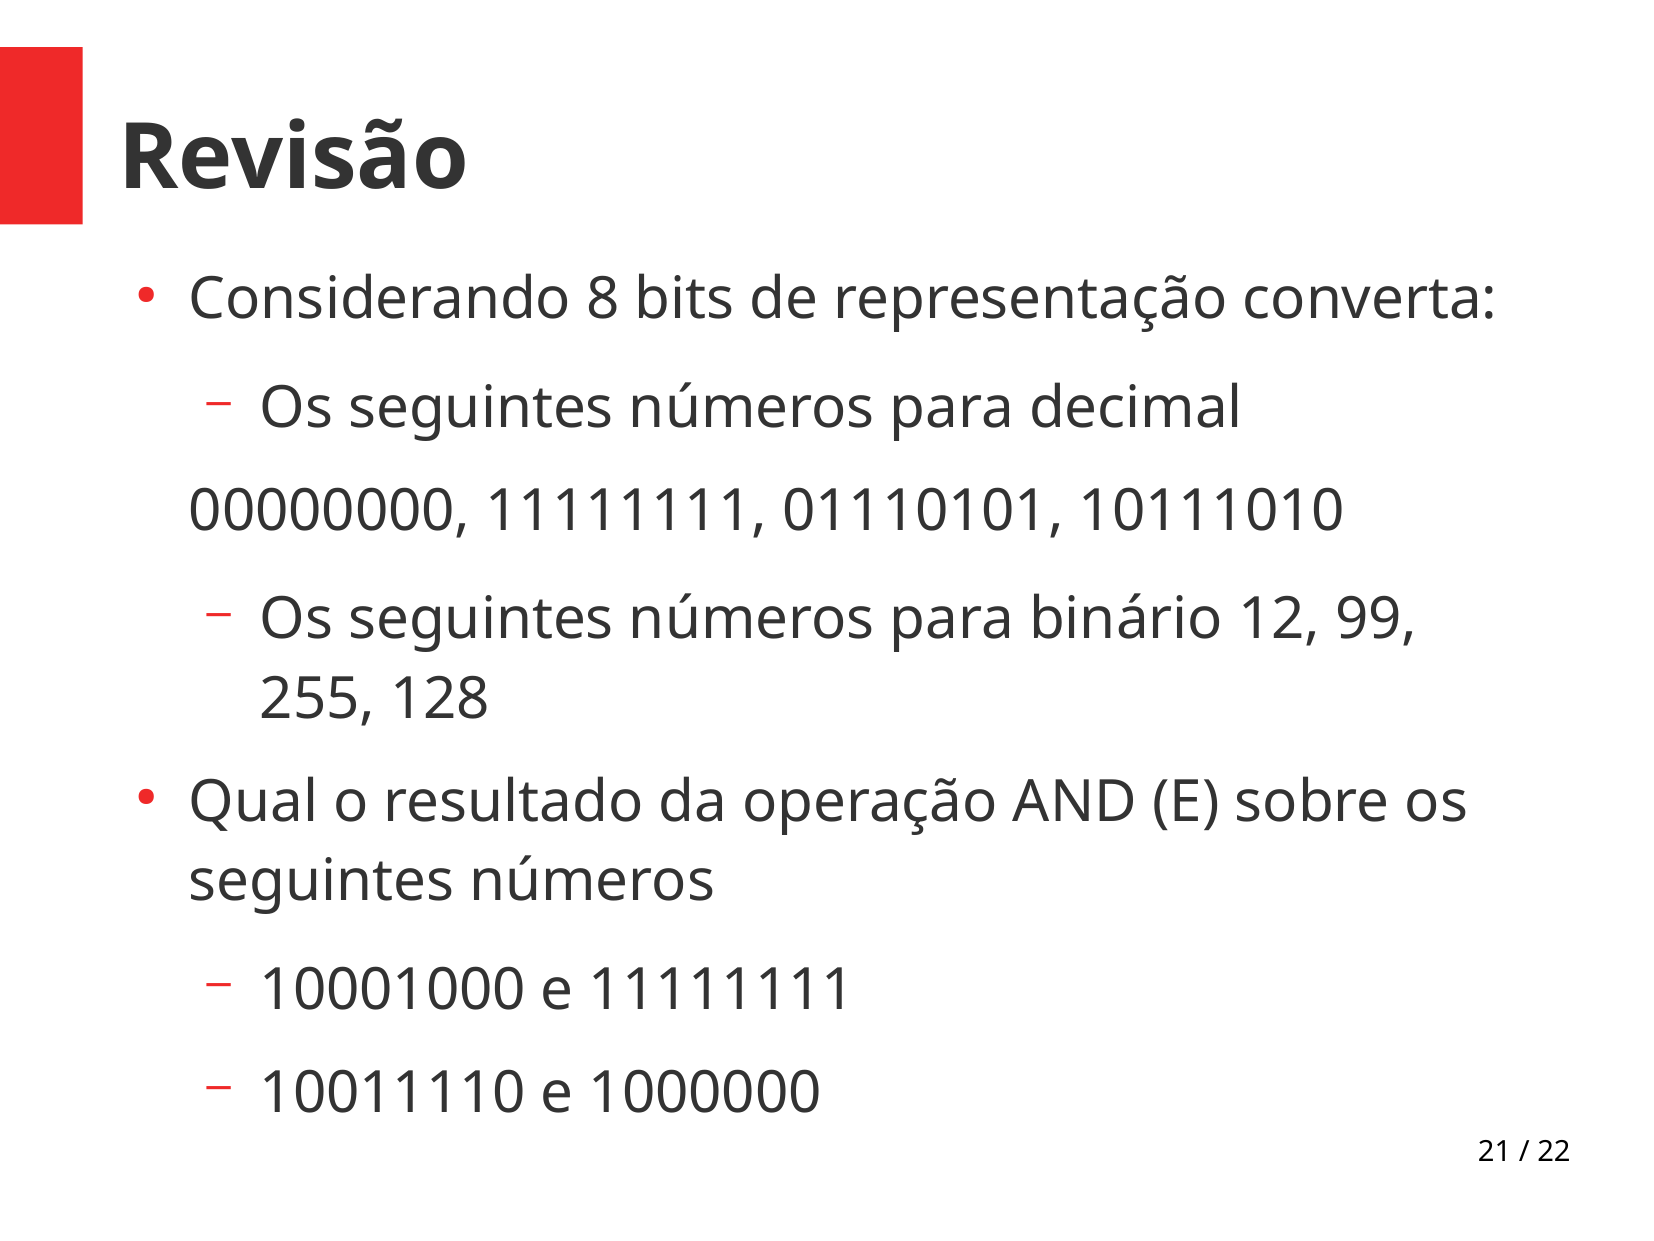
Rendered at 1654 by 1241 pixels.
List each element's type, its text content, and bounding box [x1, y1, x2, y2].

list Considerando 8 bits de representação converta: Os seguintes números para decimal 00000000, 11111111, 01110101, 10111010 Os seguintes números para binário 12, 99, 255, 128 Qual o resultado da operação AND (E) sobre os seguintes números 10001000 e 11111111 10011110 e 1000000 [118, 256, 1536, 976]
title Revisão [118, 49, 1571, 257]
